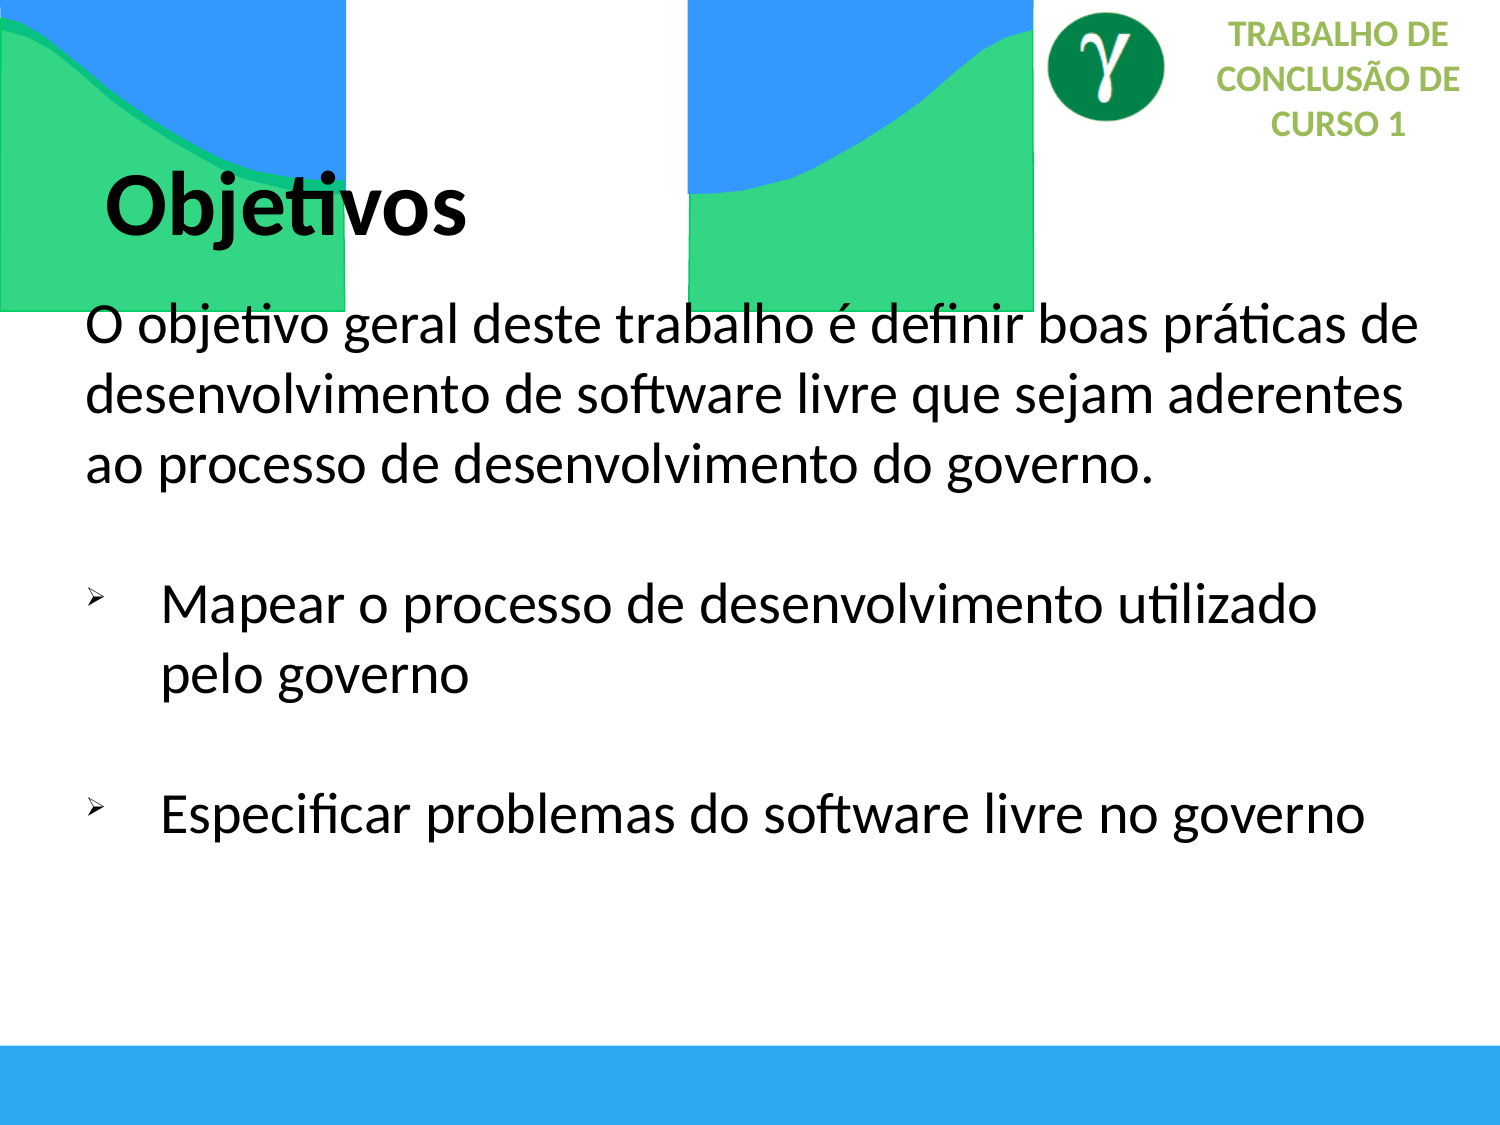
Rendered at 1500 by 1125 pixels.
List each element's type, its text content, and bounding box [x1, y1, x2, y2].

text_box [688, 0, 1033, 118]
picture [1033, 0, 1178, 118]
text_box [0, 0, 346, 312]
text_box O objetivo geral deste trabalho é definir boas práticas de desenvolvimento de software livre que sejam aderentes ao processo de desenvolvimento do governo. Mapear o processo de desenvolvimento utilizado pelo governo Especificar problemas do software livre no governo [70, 277, 1441, 923]
text_box [0, 1045, 1500, 1125]
text_box Objetivos [90, 118, 1366, 277]
text_box TRABALHO DE CONCLUSÃO DE CURSO 1 [1178, 1, 1500, 197]
